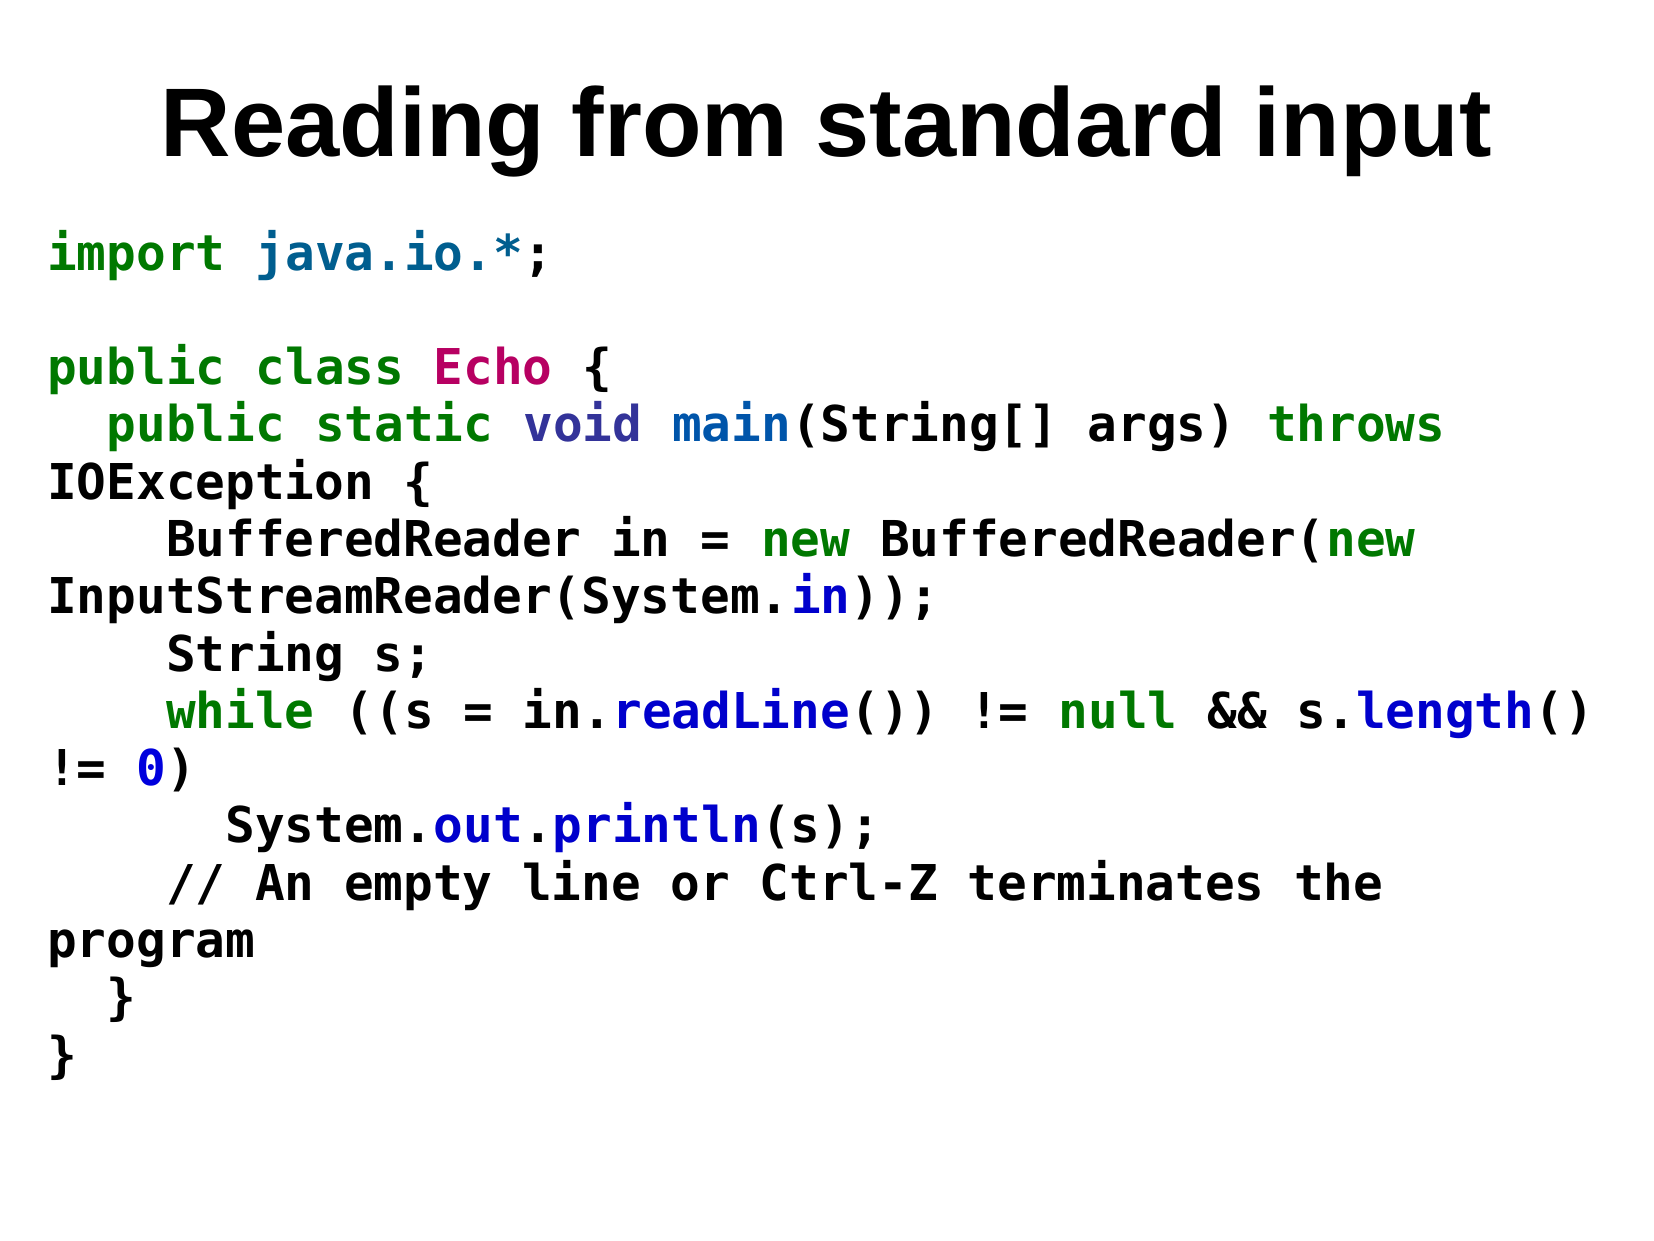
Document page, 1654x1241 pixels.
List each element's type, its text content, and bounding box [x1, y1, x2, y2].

list import java.io.*; public class Echo { public static void main(String[] args) throws IOException { BufferedReader in = new BufferedReader(new InputStreamReader(System.in)); String s; while ((s = in.readLine()) != null && s.length() != 0) System.out.println(s); // An empty line or Ctrl-Z terminates the program } } [47, 224, 1607, 1146]
title Reading from standard input [82, 49, 1571, 196]
